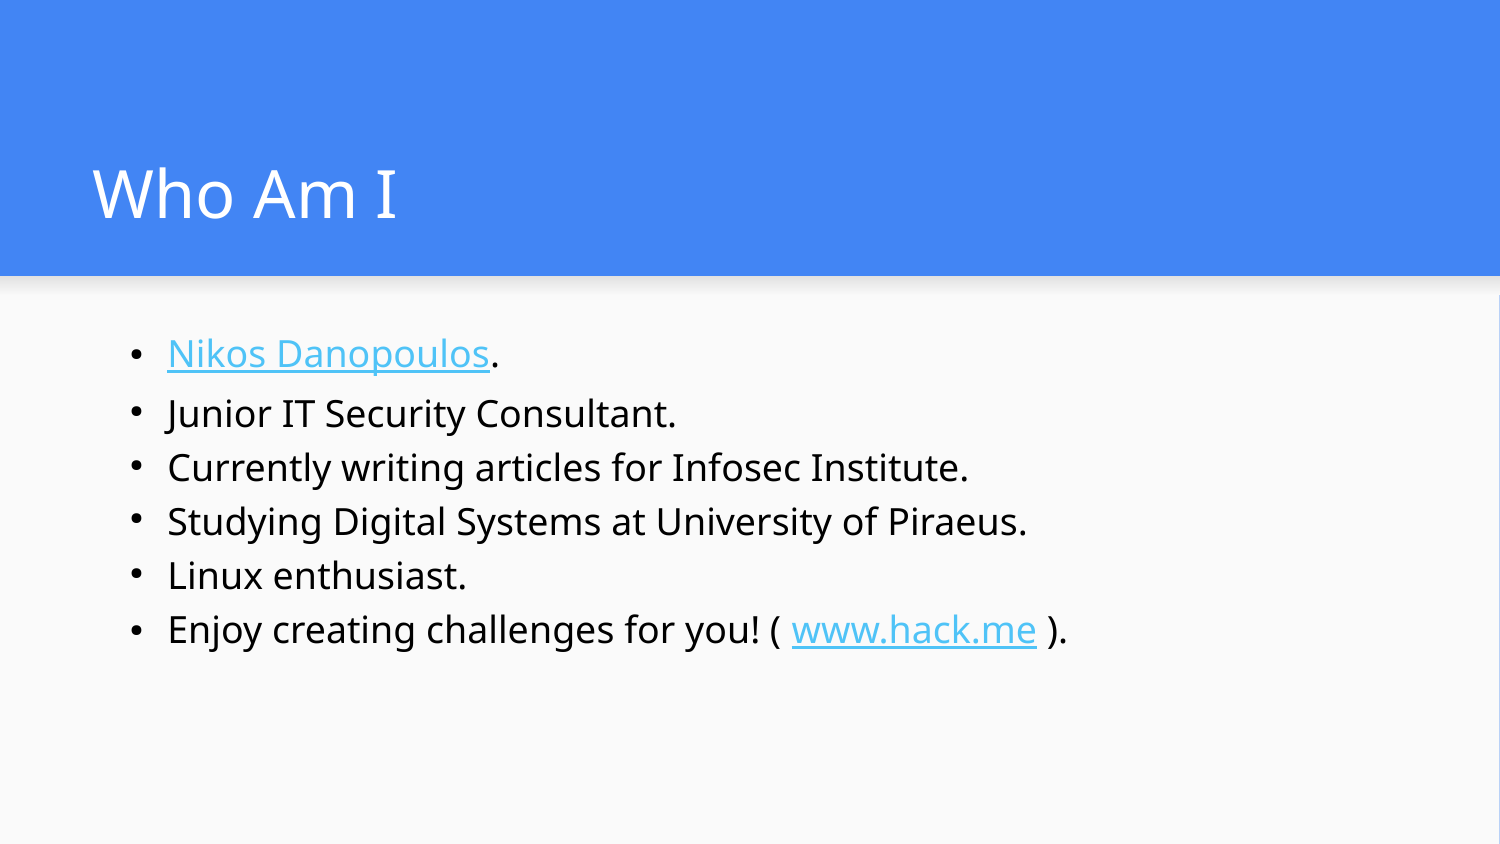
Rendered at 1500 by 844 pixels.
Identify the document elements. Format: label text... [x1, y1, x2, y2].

title Who Am I [77, 121, 1427, 248]
list Nikos Danopoulos. Junior IT Security Consultant. Currently writing articles for Infosec Institute. Studying Digital Systems at University of Piraeus. Linux enthusiast. Enjoy creating challenges for you! ( www.hack.me ). [77, 314, 1427, 760]
